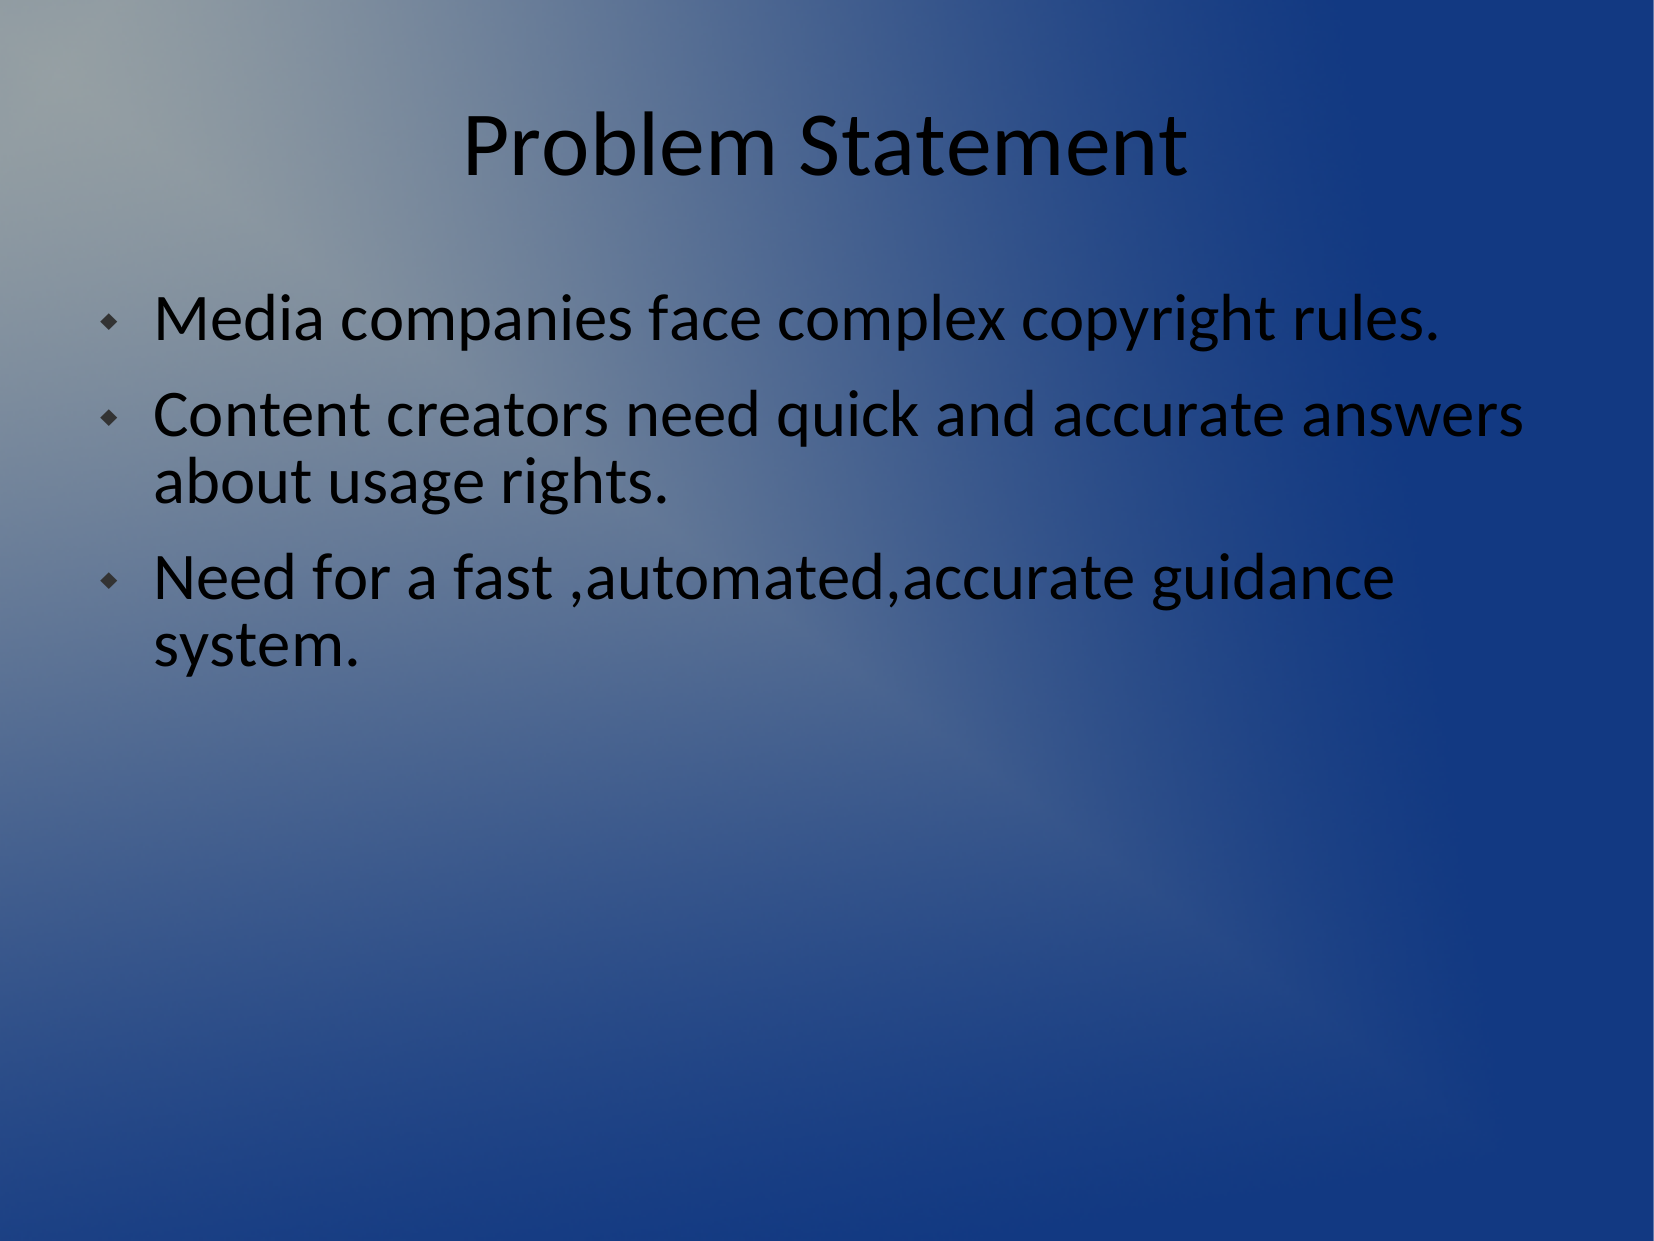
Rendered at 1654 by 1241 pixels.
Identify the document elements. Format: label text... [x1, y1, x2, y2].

list Media companies face complex copyright rules. Content creators need quick and accurate answers about usage rights. Need for a fast ,automated,accurate guidance system. [82, 290, 1571, 1109]
title Problem Statement [82, 49, 1571, 257]
picture [0, 0, 1654, 1241]
